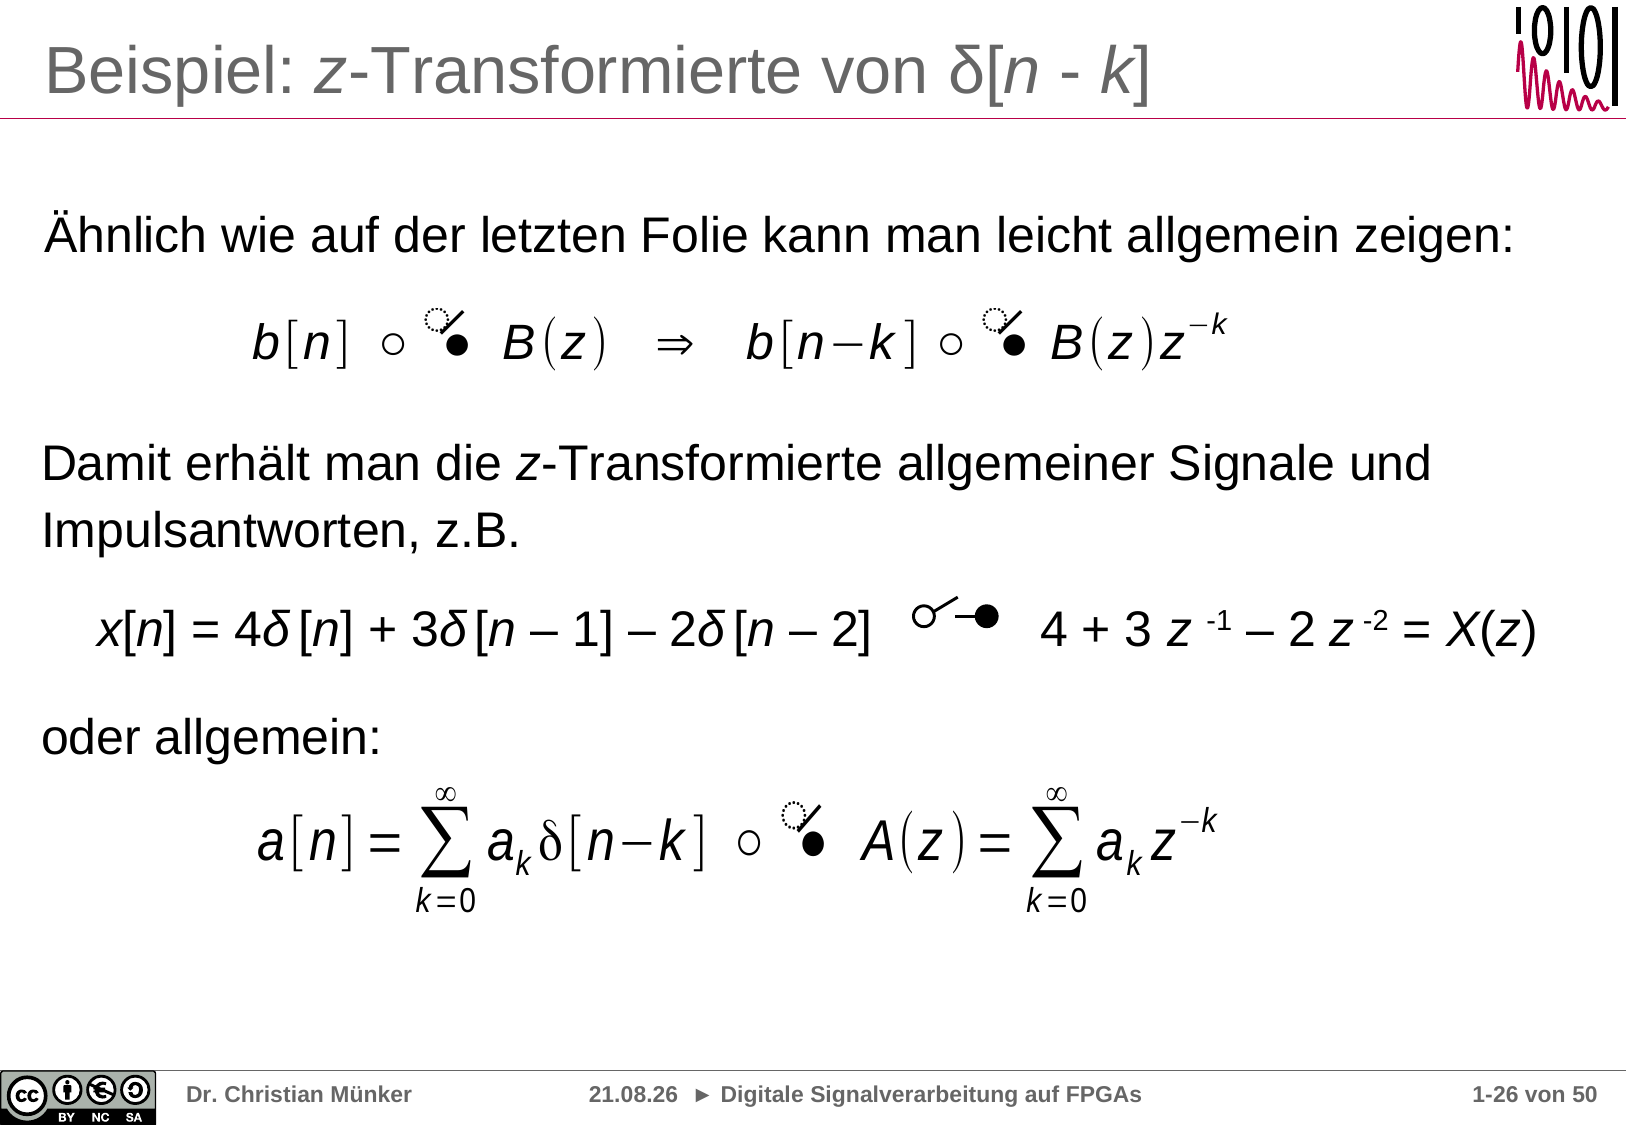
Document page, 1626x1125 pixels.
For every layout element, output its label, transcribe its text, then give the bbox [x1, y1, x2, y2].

chart [200, 308, 1236, 372]
list Ähnlich wie auf der letzten Folie kann man leicht allgemein zeigen: [44, 196, 1581, 253]
picture [1512, 0, 1625, 114]
text_box [913, 605, 935, 627]
title Beispiel: z-Transformierte von δ[n - k] [44, 10, 1299, 137]
chart [251, 785, 1226, 921]
list Damit erhält man die z-Transformierte allgemeiner Signale und Impulsantworten, z.B. x[n] = 4δ [n] + 3δ [n – 1] – 2δ [n – 2] 4 + 3 z -1 – 2 z -2 = X(z) oder allgemein: [41, 424, 1577, 747]
text_box [976, 605, 998, 627]
